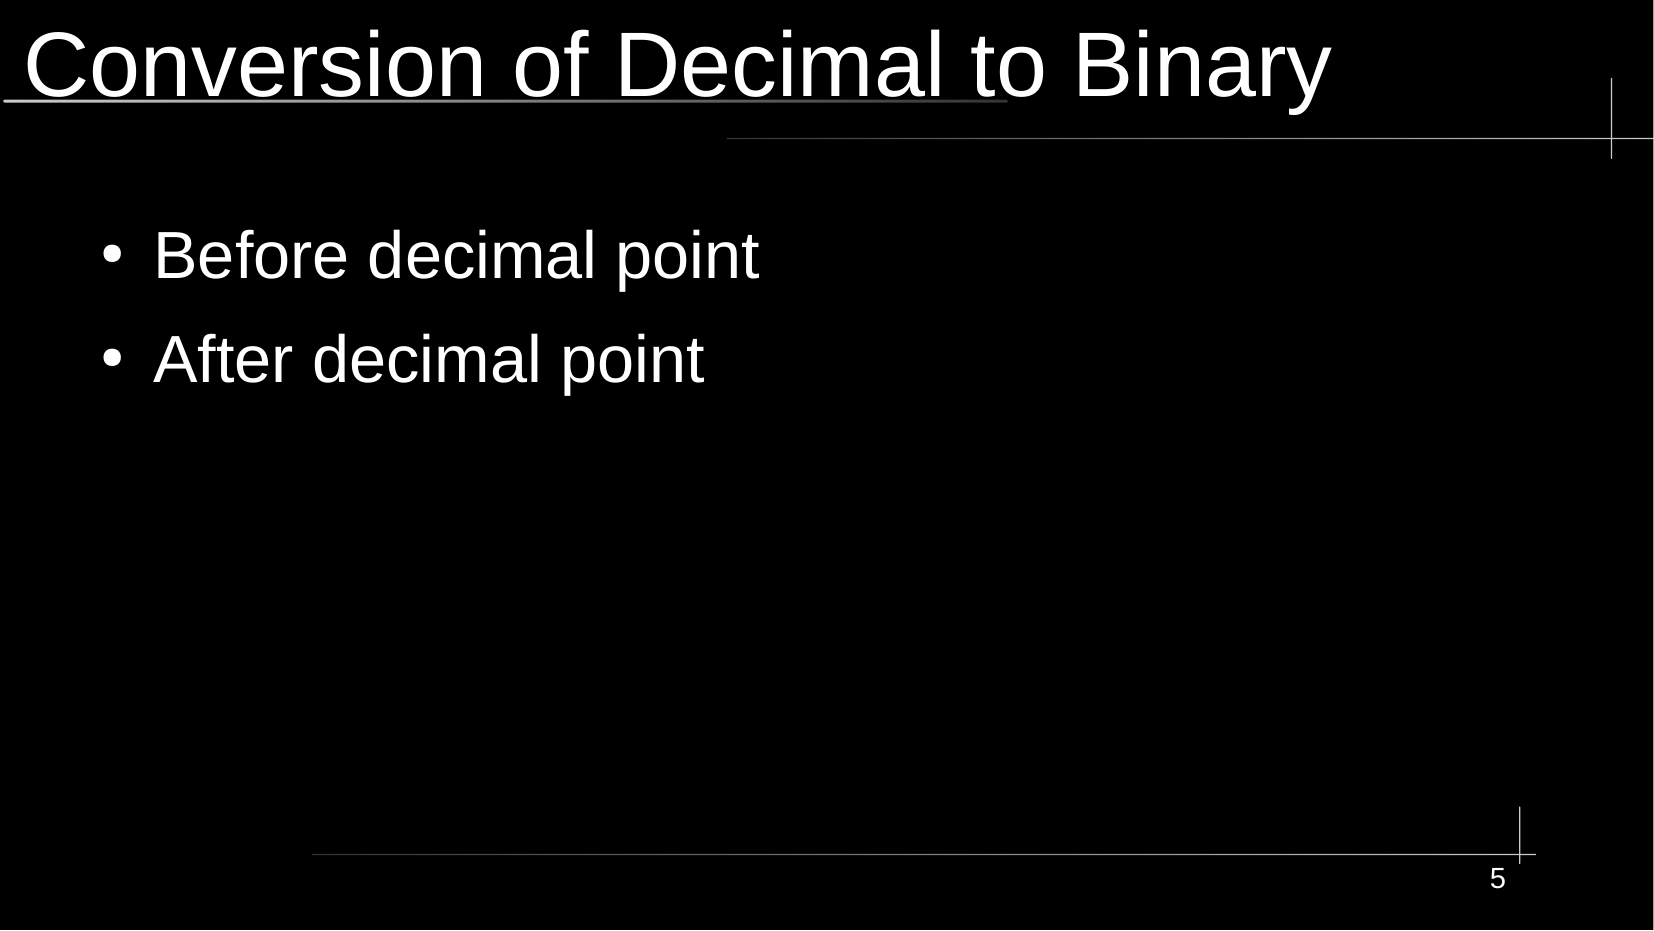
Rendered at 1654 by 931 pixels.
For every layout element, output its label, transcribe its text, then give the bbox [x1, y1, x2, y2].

list Before decimal point After decimal point [82, 217, 1571, 758]
title Conversion of Decimal to Binary [23, 11, 1589, 119]
